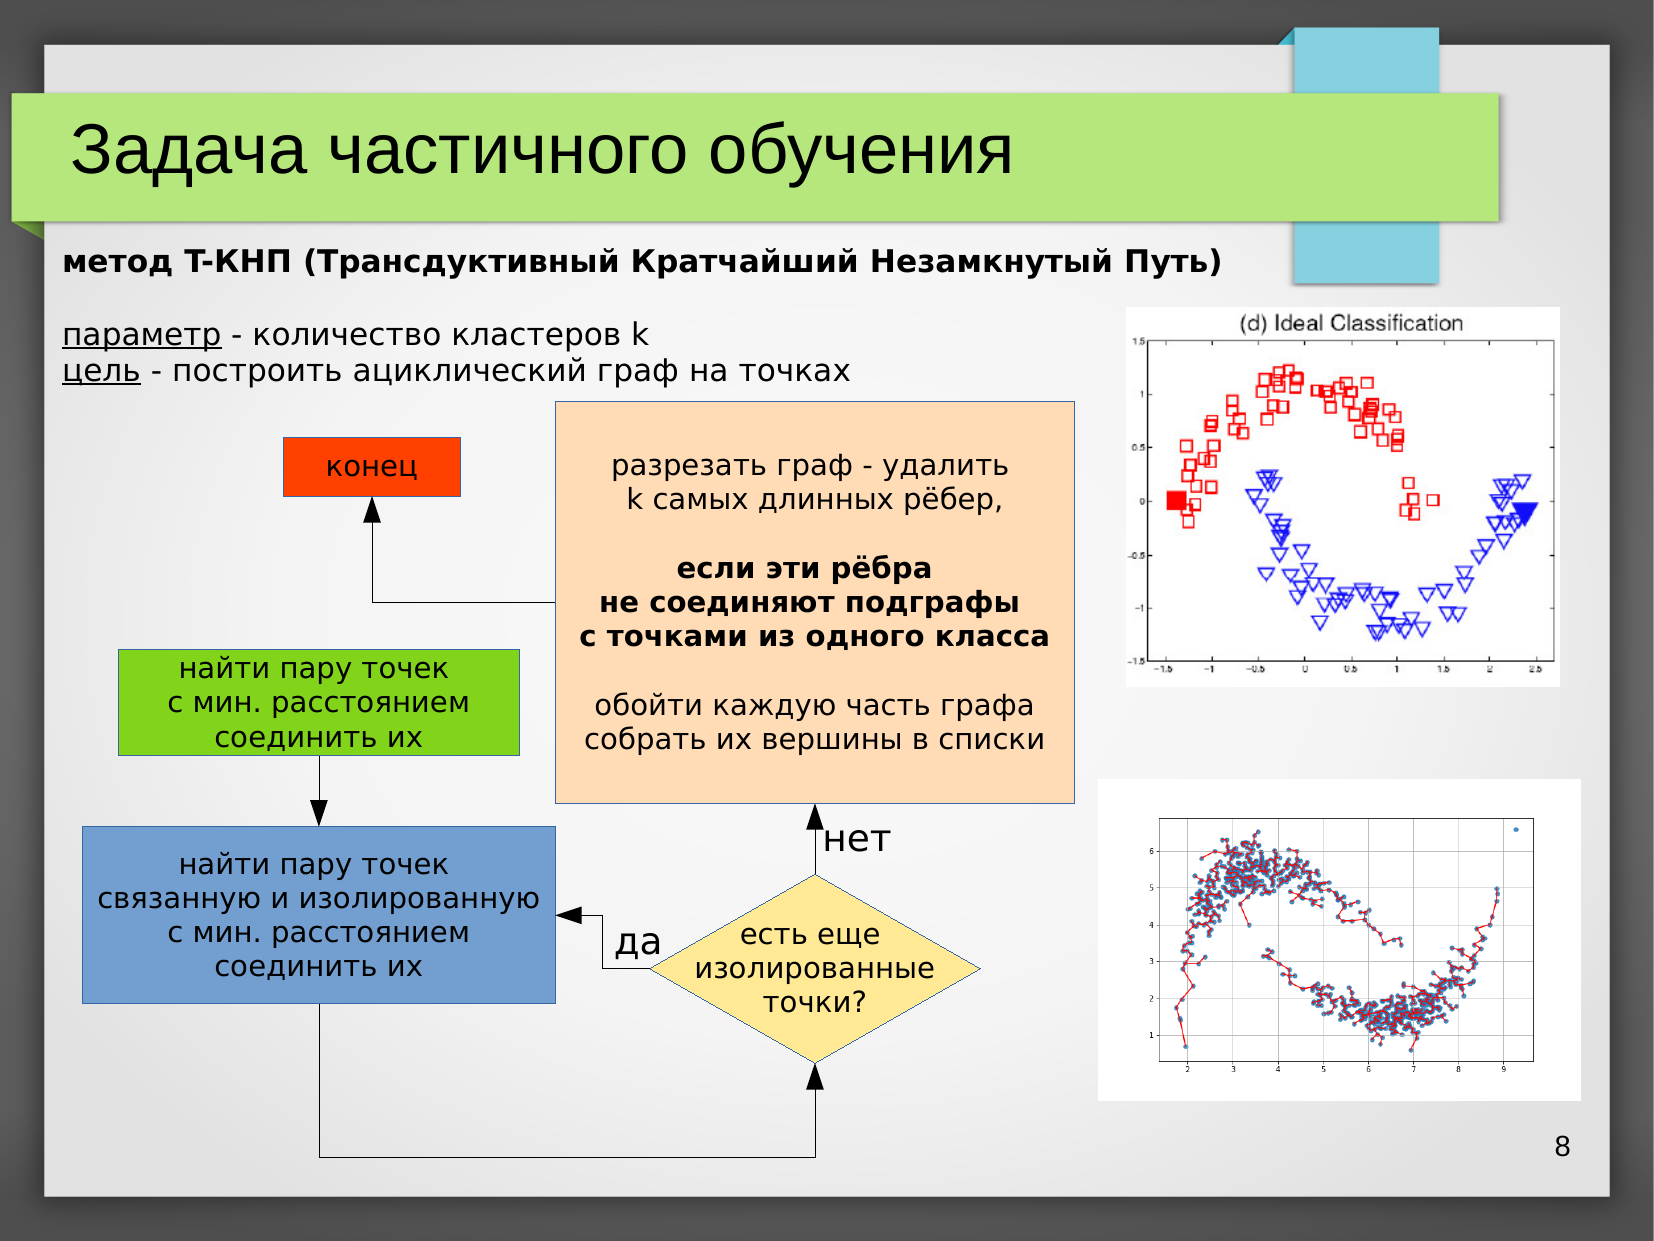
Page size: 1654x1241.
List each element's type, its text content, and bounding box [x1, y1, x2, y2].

picture [0, 0, 1654, 1241]
text_box конец [283, 437, 461, 497]
text_box метод T-КНП (Трансдуктивный Кратчайший Незамкнутый Путь) параметр - количество кластеров k цель - построить ациклический граф на точках [47, 236, 1418, 426]
text_box найти пару точек с мин. расстоянием соединить их [118, 649, 520, 756]
text_box найти пару точек связанную и изолированную с мин. расстоянием соединить их [82, 826, 556, 1004]
text_box есть еще изолированные точки? [650, 874, 981, 1063]
text_box разрезать граф - удалить k самых длинных рёбер, если эти рёбра не соединяют подграфы с точками из одного класса обойти каждую часть графа собрать их вершины в списки [555, 401, 1075, 804]
title Задача частичного обучения [70, 109, 1134, 190]
